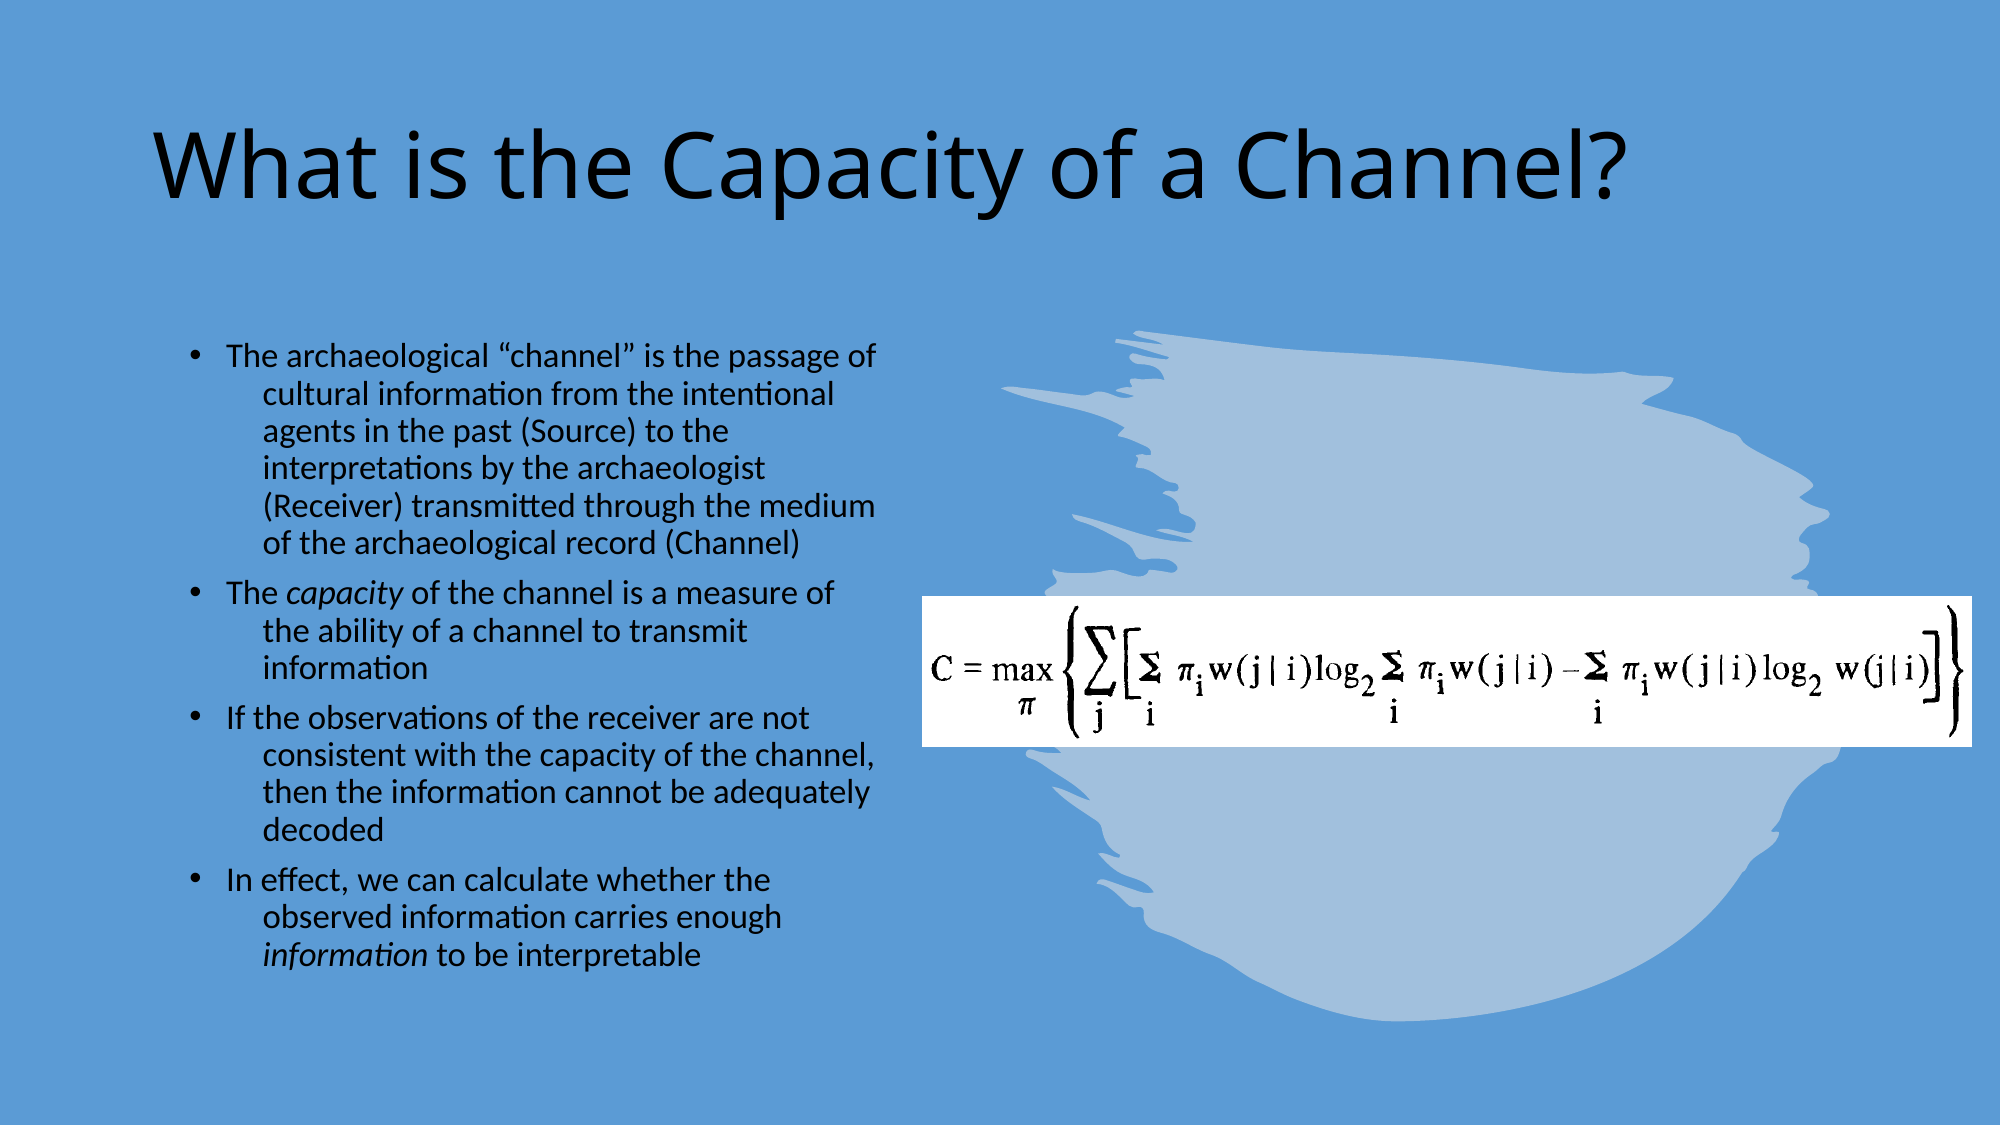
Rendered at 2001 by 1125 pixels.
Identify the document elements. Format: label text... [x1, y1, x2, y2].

picture [922, 597, 1972, 747]
text_box The archaeological “channel” is the passage of cultural information from the intentional agents in the past (Source) to the interpretations by the archaeologist (Receiver) transmitted through the medium of the archaeological record (Channel) The capacity of the channel is a measure of the ability of a channel to transmit information If the observations of the receiver are not consistent with the capacity of the channel, then the information cannot be adequately decoded In effect, we can calculate whether the observed information carries enough information to be interpretable [137, 330, 895, 1014]
text_box [0, 0, 2000, 1125]
title What is the Capacity of a Channel? [137, 59, 1863, 278]
